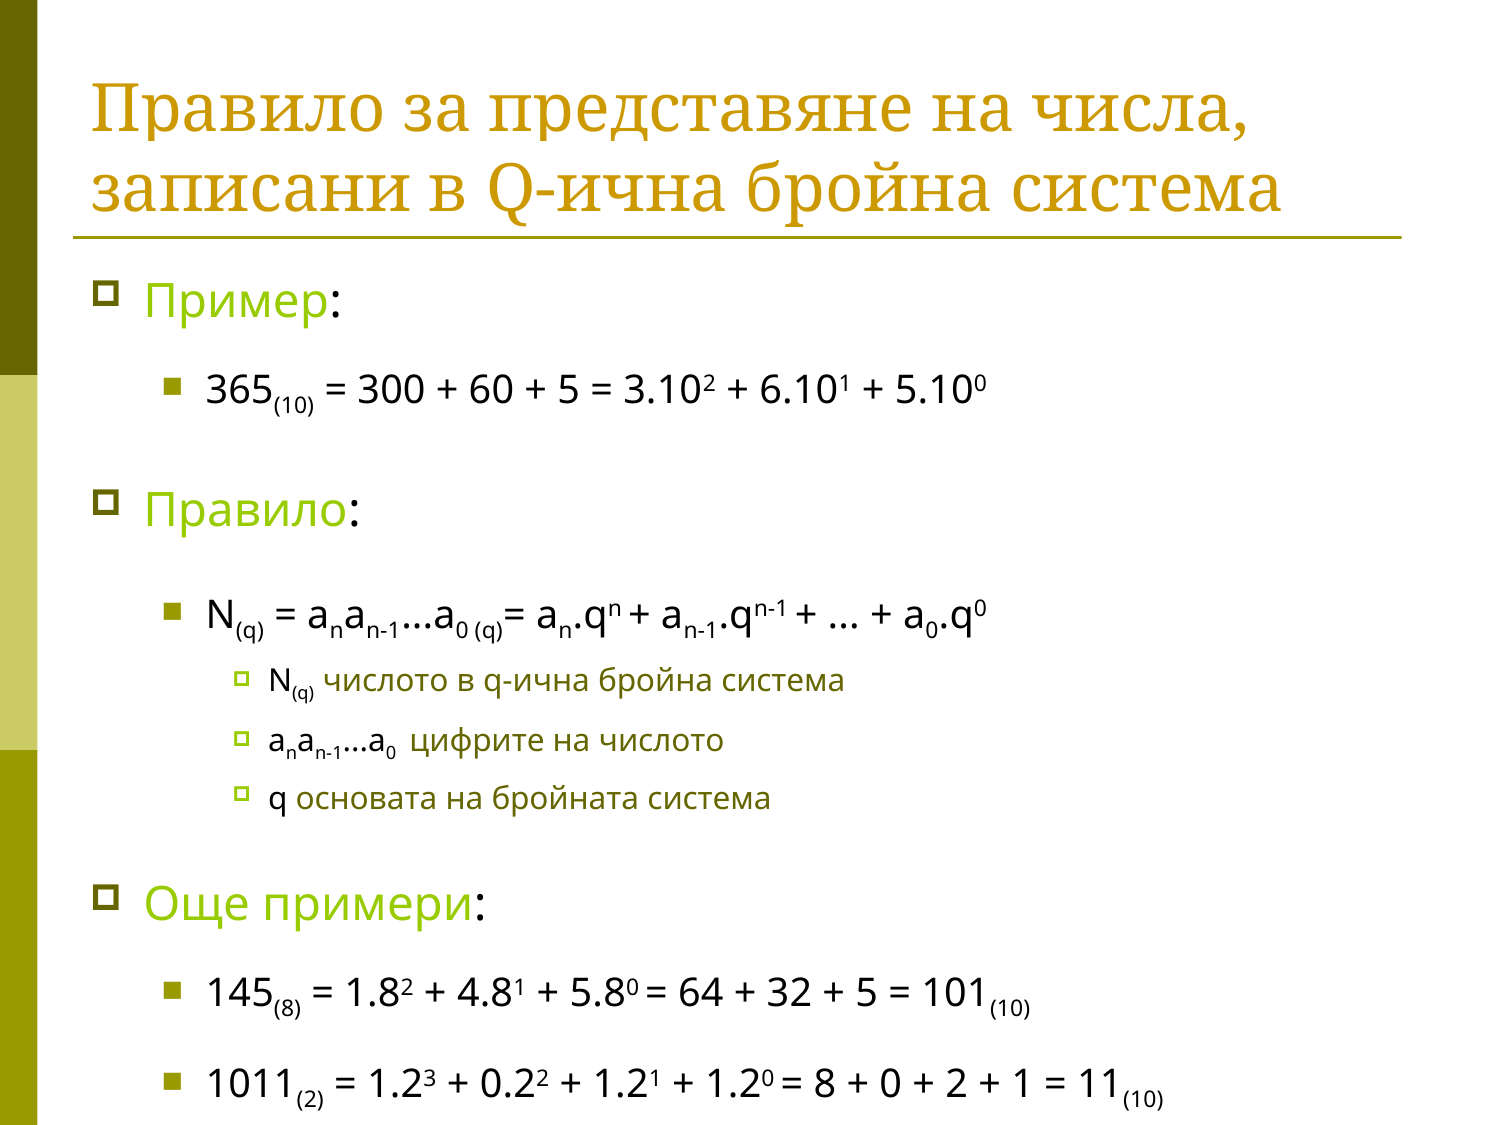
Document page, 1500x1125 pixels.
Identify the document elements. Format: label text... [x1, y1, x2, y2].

list Пример: 365(10) = 300 + 60 + 5 = 3.102 + 6.101 + 5.100 Правило: N(q) = anan-1...a0 (q)= an.qn + an-1.qn-1 + ... + a0.q0 N(q) числото в q-ична бройна система anan-1...a0 цифрите на числото q основата на бройната система Още примери: 145(8) = 1.82 + 4.81 + 5.80 = 64 + 32 + 5 = 101(10) 1011(2) = 1.23 + 0.22 + 1.21 + 1.20 = 8 + 0 + 2 + 1 = 11(10) [75, 262, 1500, 1125]
title Правило за представяне на числа, записани в Q-ична бройна система [75, 45, 1426, 233]
